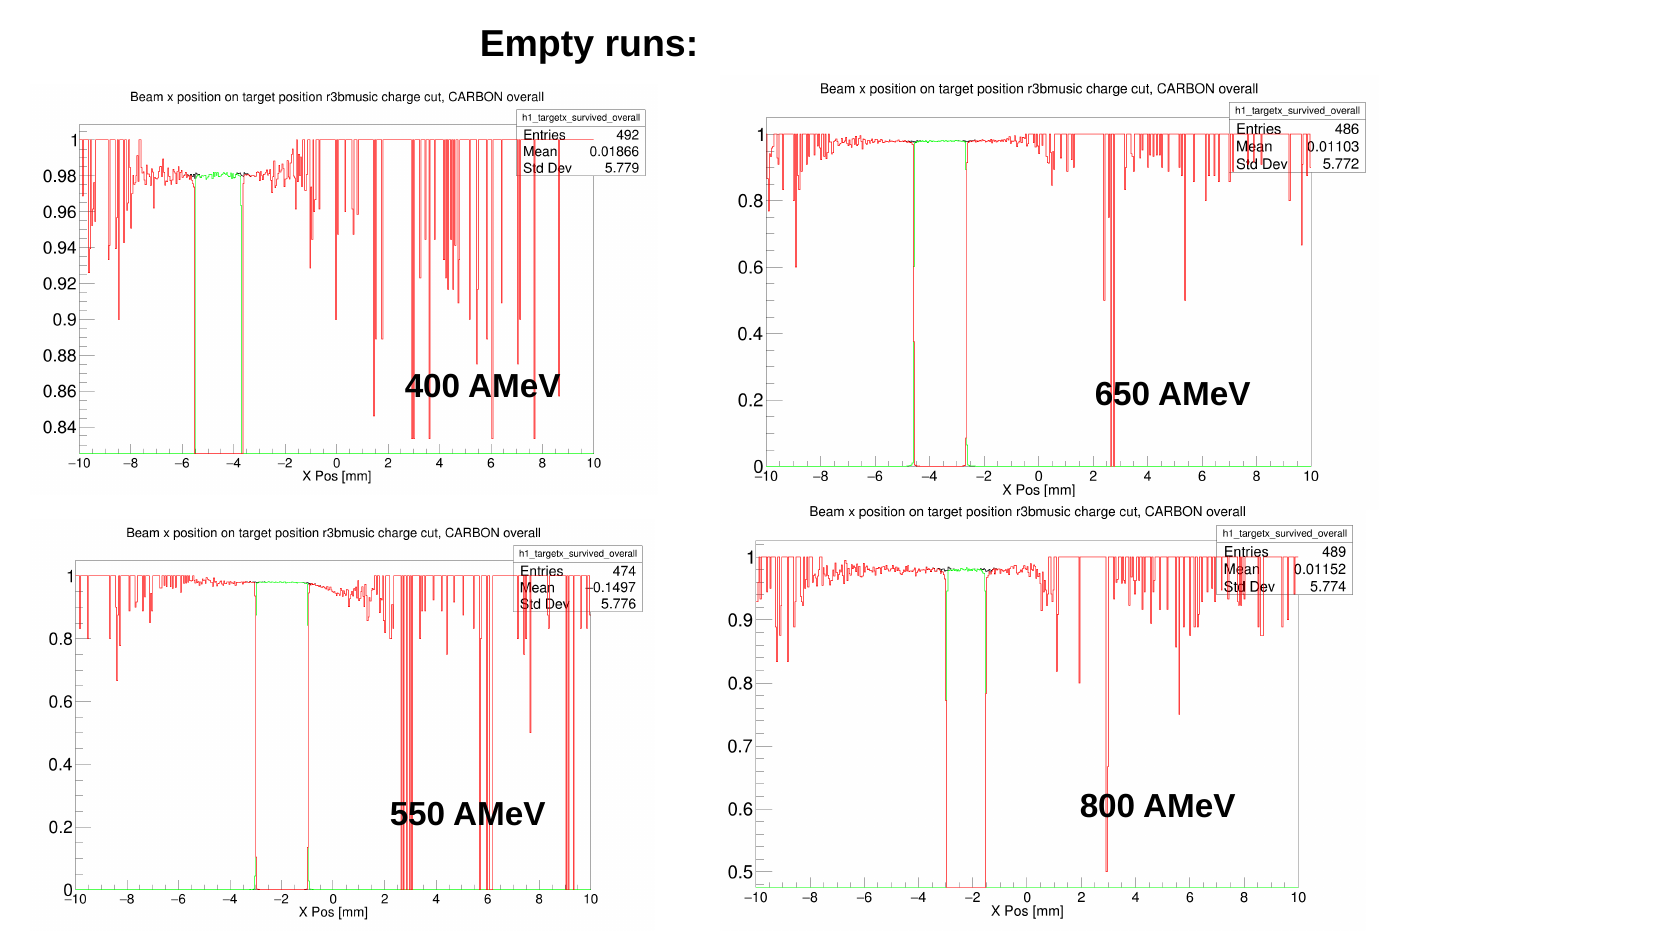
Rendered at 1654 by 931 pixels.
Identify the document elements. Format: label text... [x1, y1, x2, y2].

text_box 550 AMeV [375, 788, 586, 841]
picture [30, 519, 655, 931]
text_box 800 AMeV [1065, 780, 1276, 832]
text_box Empty runs: [465, 15, 1186, 72]
text_box 400 AMeV [390, 360, 601, 412]
text_box 650 AMeV [1080, 368, 1291, 421]
picture [720, 75, 1379, 931]
picture [30, 84, 658, 496]
